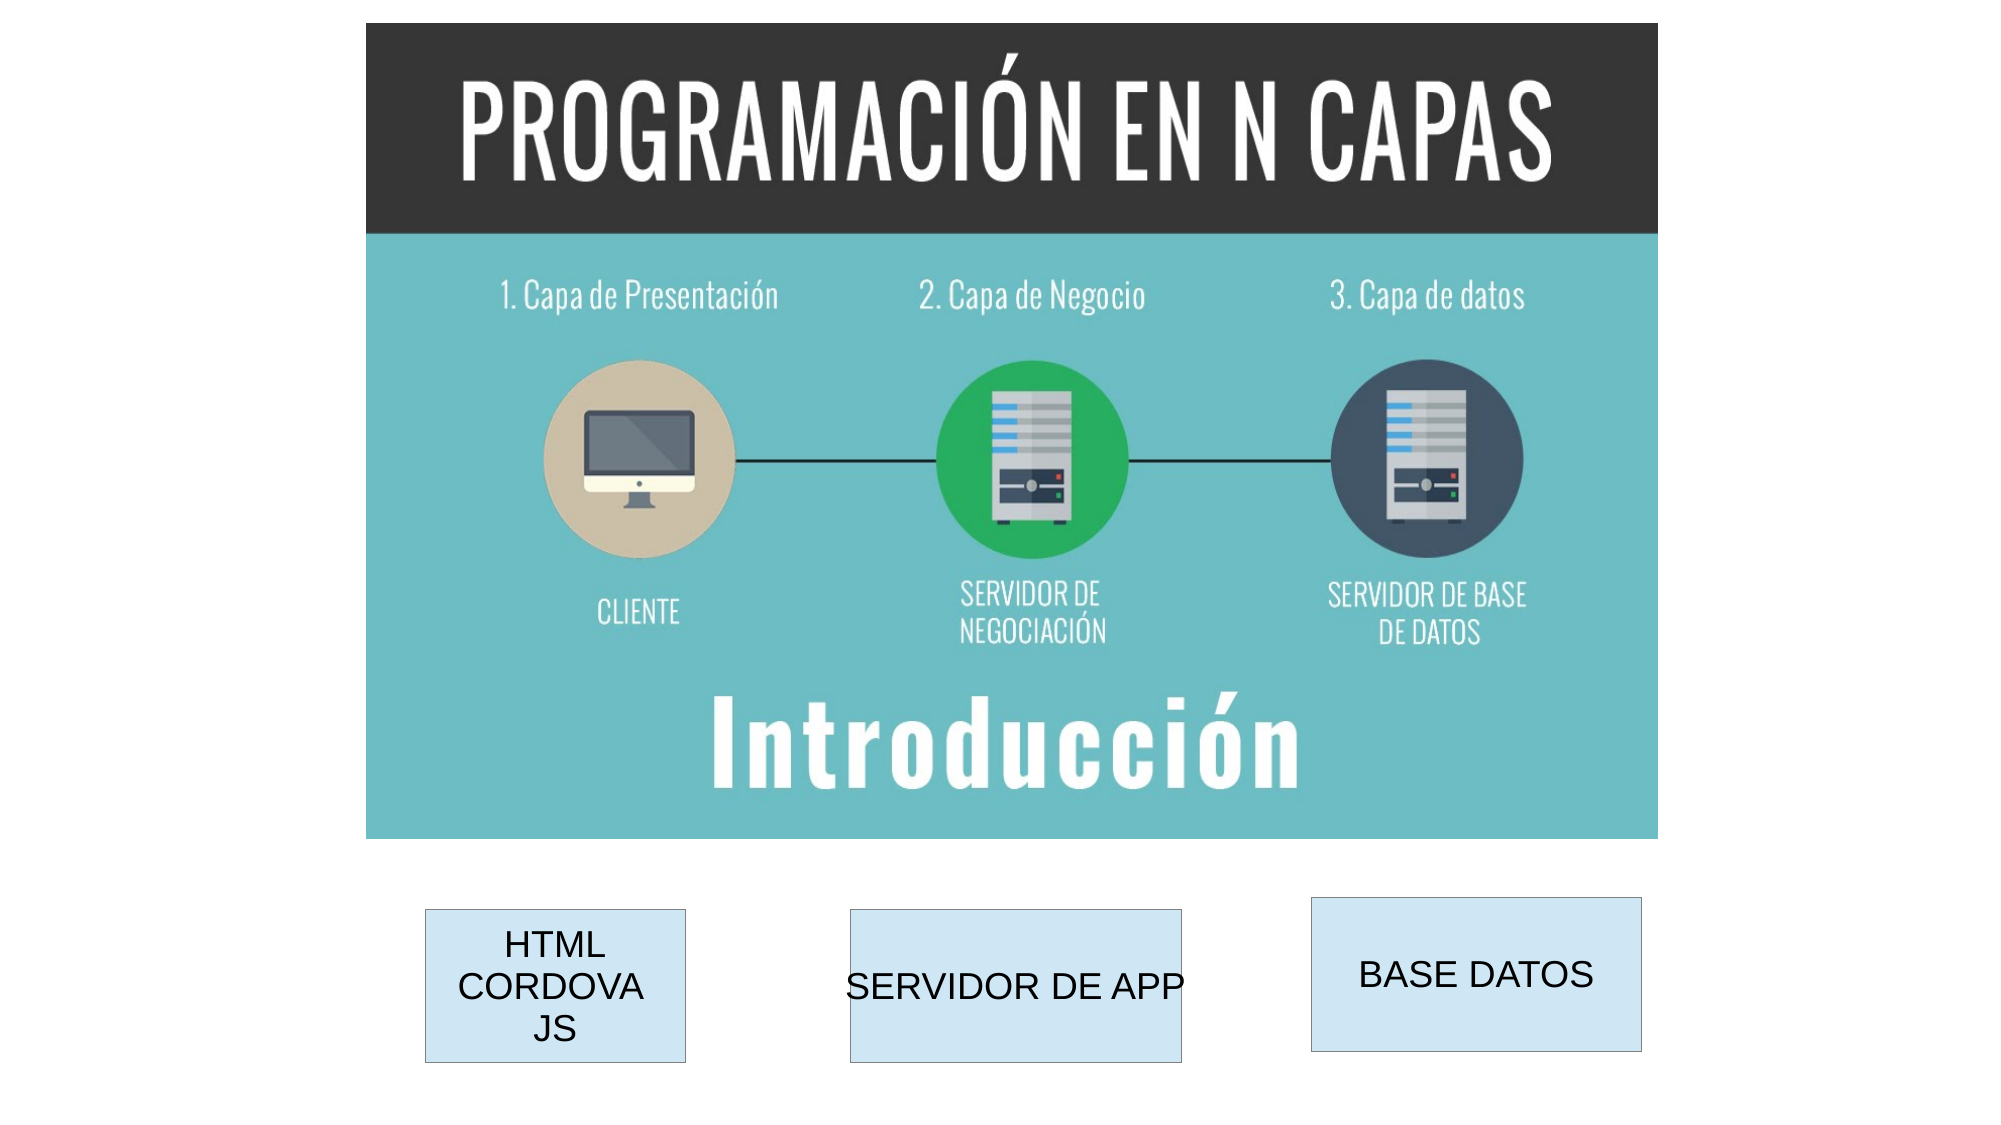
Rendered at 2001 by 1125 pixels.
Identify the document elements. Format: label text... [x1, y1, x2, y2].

text_box SERVIDOR DE APP [850, 909, 1182, 1063]
picture [366, 23, 1658, 839]
text_box HTML CORDOVA JS [425, 909, 686, 1063]
text_box BASE DATOS [1311, 897, 1642, 1052]
